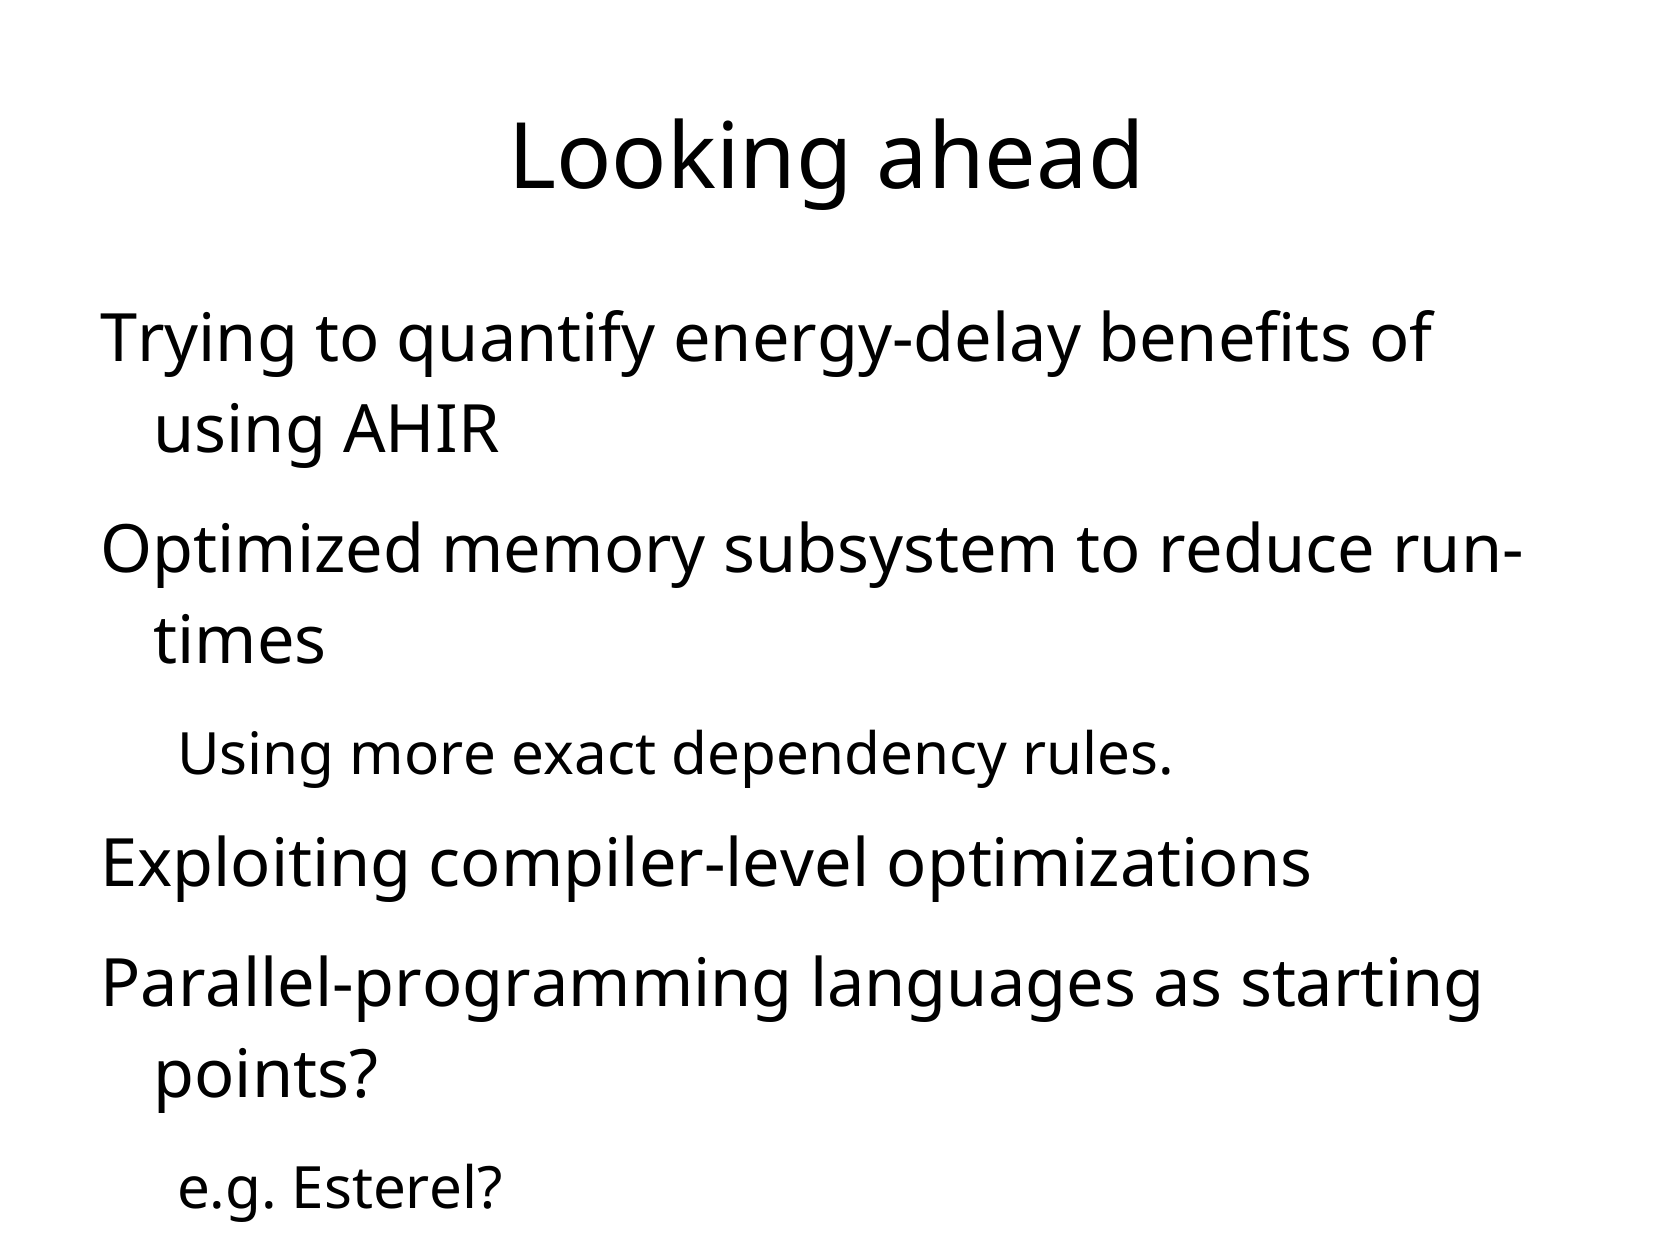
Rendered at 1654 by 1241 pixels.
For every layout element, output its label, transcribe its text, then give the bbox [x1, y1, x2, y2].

title Looking ahead [82, 49, 1571, 257]
list Trying to quantify energy-delay benefits of using AHIR Optimized memory subsystem to reduce run-times Using more exact dependency rules. Exploiting compiler-level optimizations Parallel-programming languages as starting points? e.g. Esterel? [82, 290, 1571, 1139]
